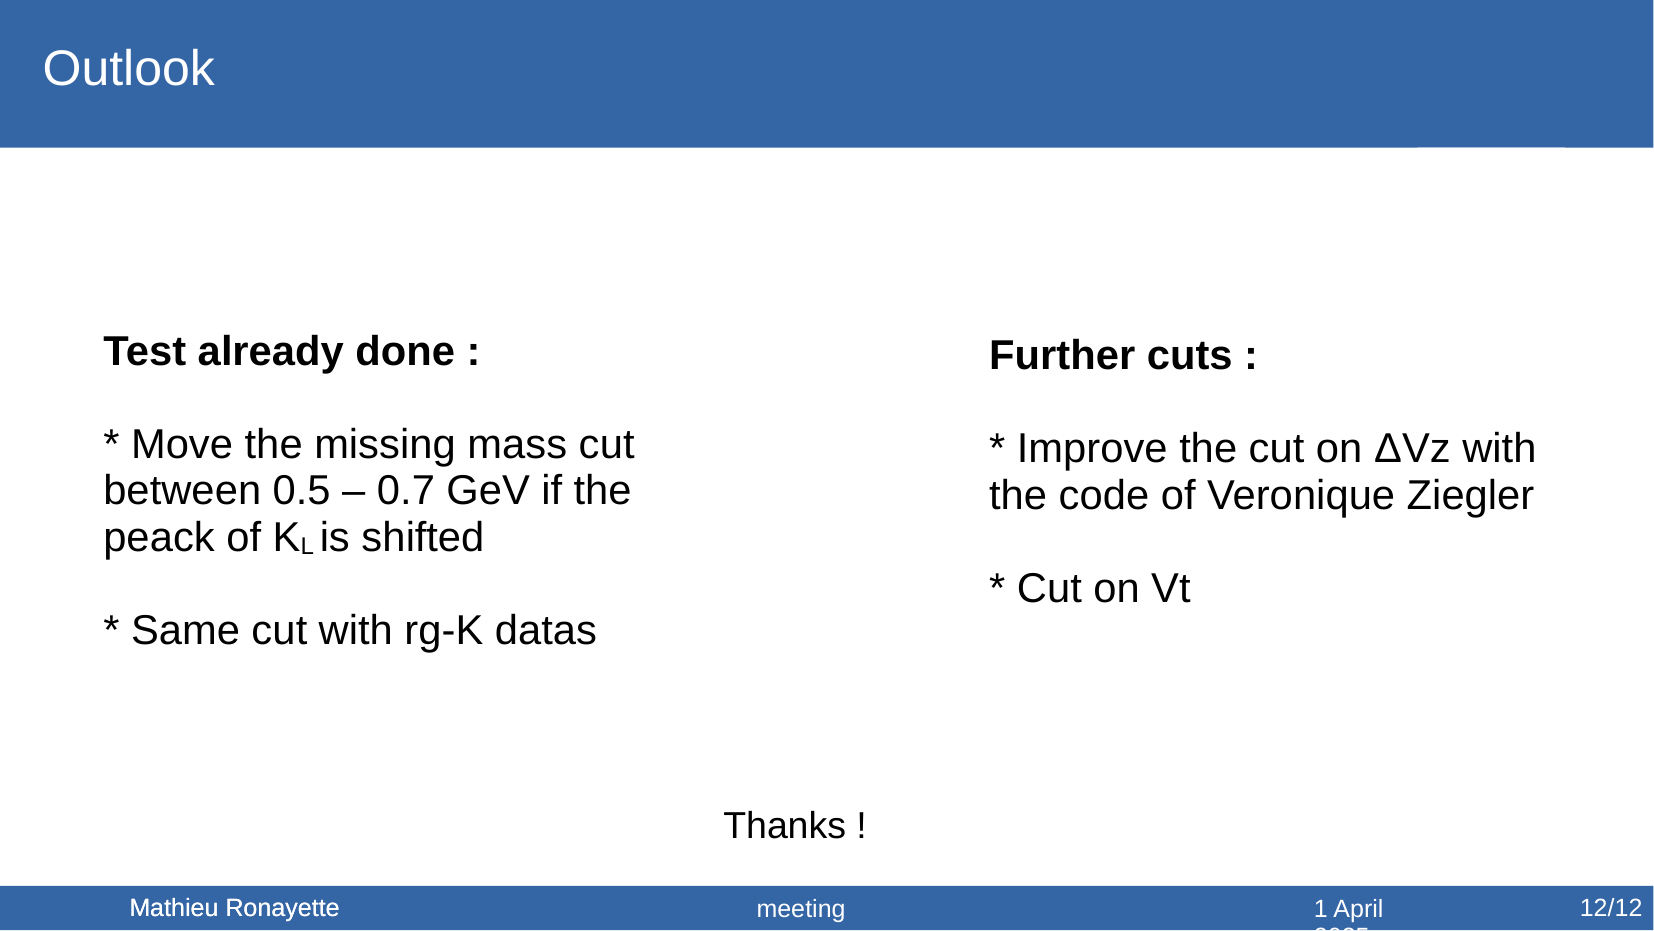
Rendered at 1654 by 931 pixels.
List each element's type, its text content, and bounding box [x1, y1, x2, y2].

text_box Outlook [27, 32, 886, 159]
text_box Thanks ! [708, 797, 883, 855]
text_box meeting [734, 887, 953, 931]
text_box [0, 0, 1654, 296]
text_box Mathieu Ronayette [114, 885, 355, 929]
text_box [0, 885, 1564, 931]
text_box Further cuts : * Improve the cut on ΔVz with the code of Veronique Ziegler * Cut on Vt [974, 324, 1595, 819]
text_box Test already done : * Move the missing mass cut between 0.5 – 0.7 GeV if the peack of KL is shifted * Same cut with rg-K datas [88, 320, 680, 739]
text_box 12/12 [1564, 885, 1654, 931]
text_box 1 April 2025 [1299, 887, 1461, 931]
